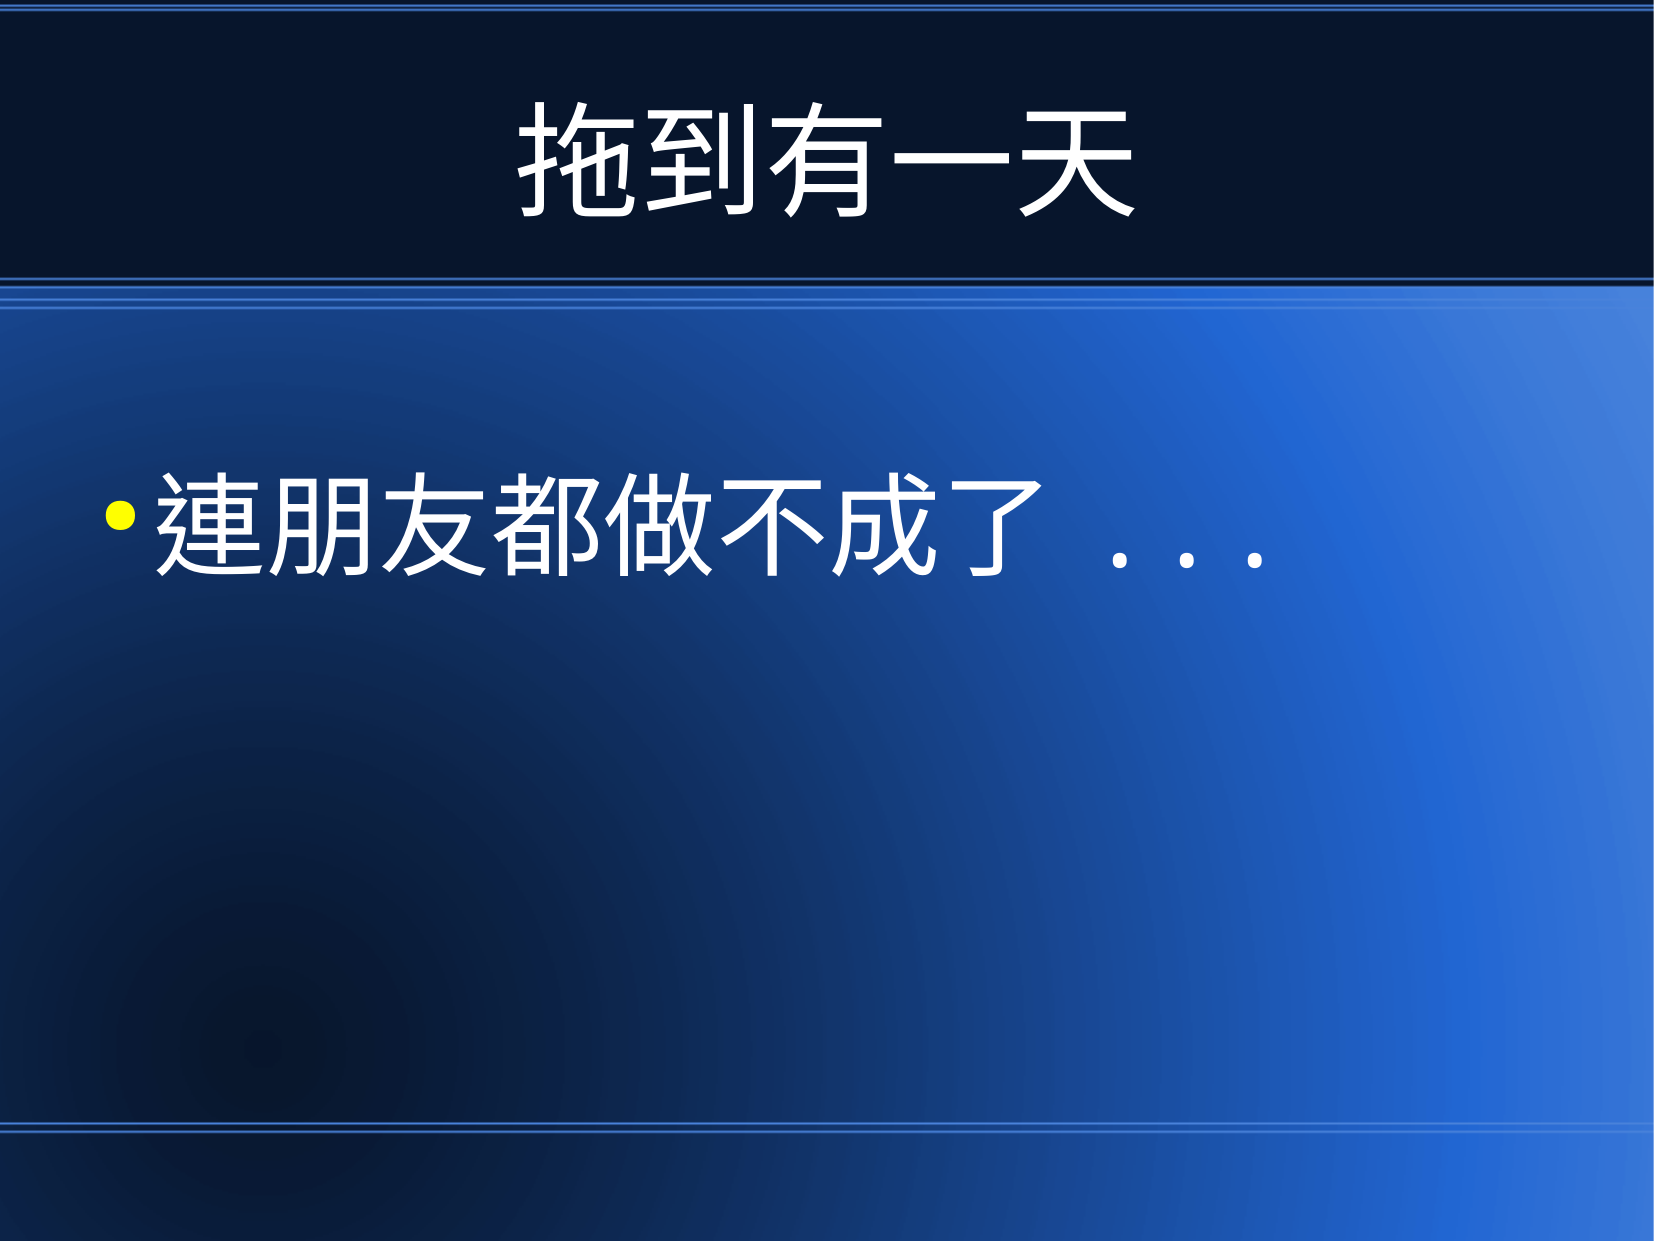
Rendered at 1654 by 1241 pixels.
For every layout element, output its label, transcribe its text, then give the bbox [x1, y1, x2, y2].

picture [0, 0, 1654, 1241]
title 拖到有一天 [82, 49, 1571, 257]
list 連朋友都做不成了... [82, 355, 1571, 1241]
